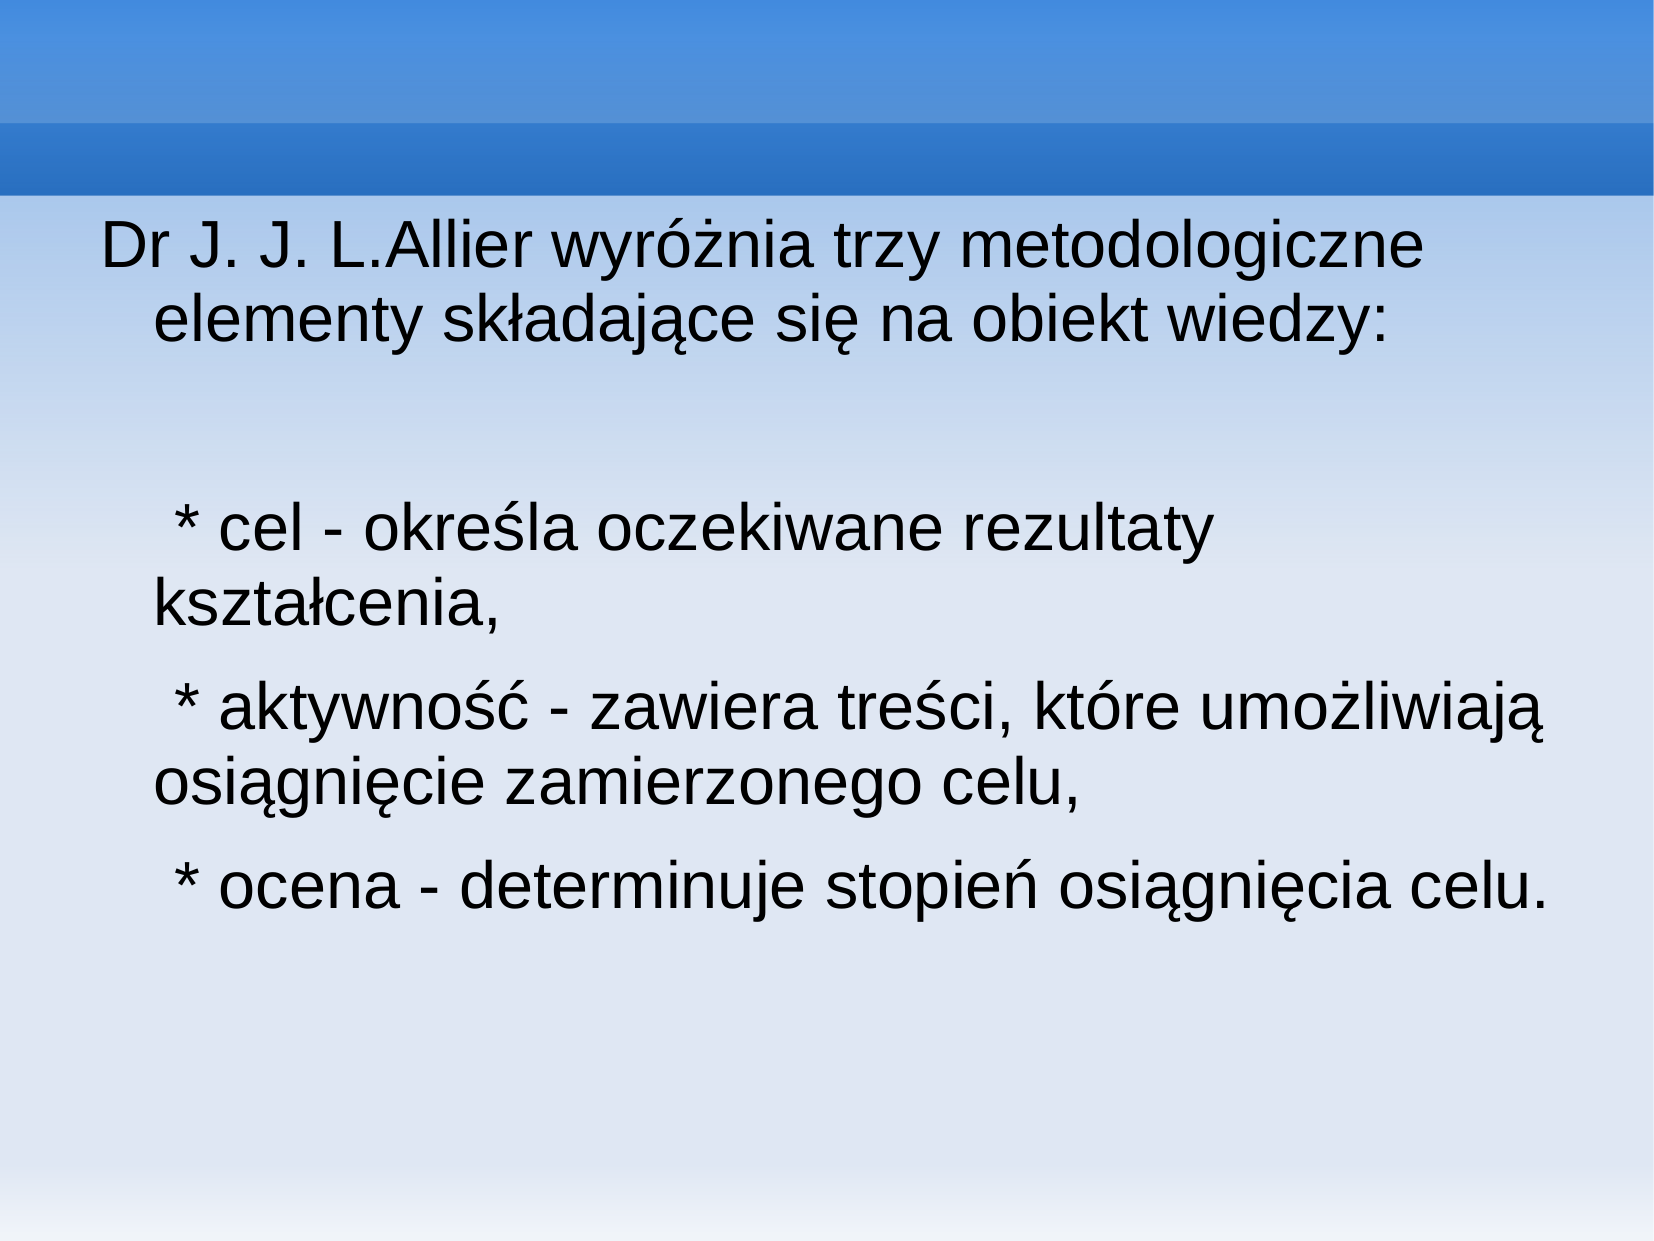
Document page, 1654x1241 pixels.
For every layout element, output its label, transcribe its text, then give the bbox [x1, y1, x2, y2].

list Dr J. J. L.Allier wyróżnia trzy metodologiczne elementy składające się na obiekt wiedzy: * cel - określa oczekiwane rezultaty kształcenia, * aktywność - zawiera treści, które umożliwiają osiągnięcie zamierzonego celu, * ocena - determinuje stopień osiągnięcia celu. [82, 206, 1571, 1186]
title [76, 7, 1565, 200]
picture [0, 0, 1654, 1241]
